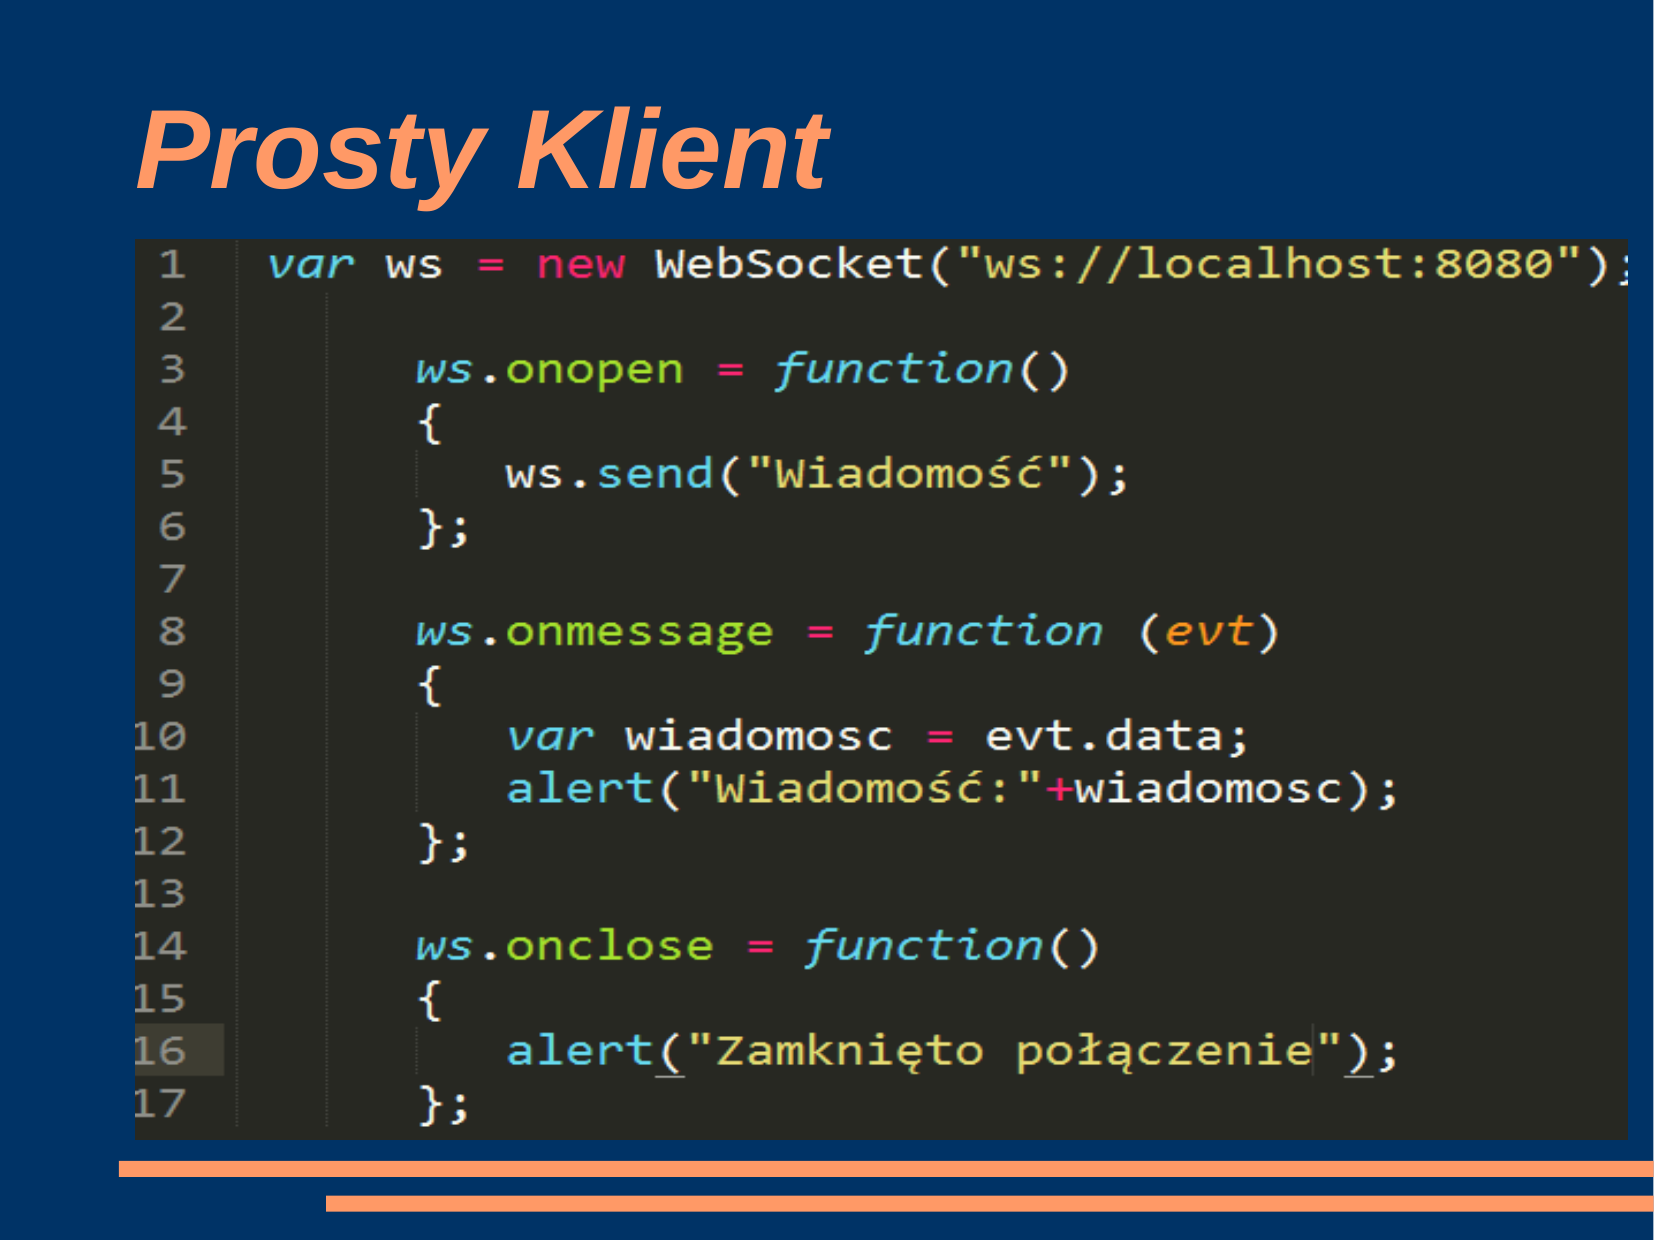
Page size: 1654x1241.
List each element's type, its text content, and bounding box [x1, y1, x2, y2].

picture [135, 239, 1628, 1141]
title Prosty Klient [135, 46, 1548, 239]
